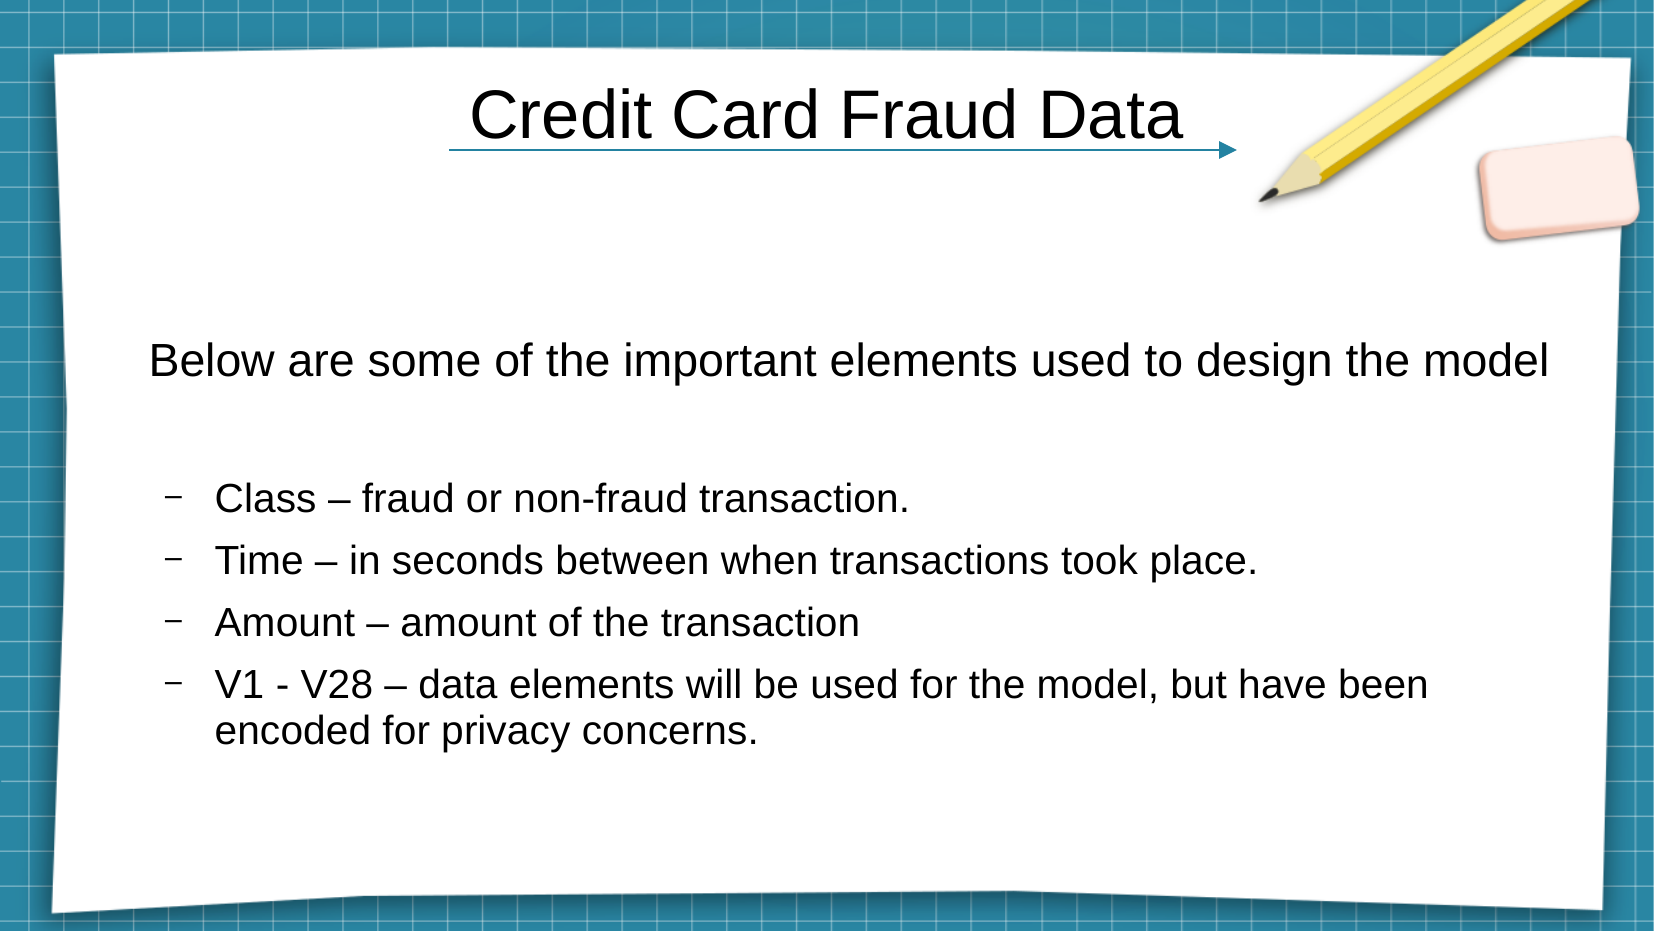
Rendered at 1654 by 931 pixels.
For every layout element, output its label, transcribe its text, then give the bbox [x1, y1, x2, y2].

title Credit Card Fraud Data [82, 37, 1571, 193]
picture [0, 0, 1654, 931]
list Below are some of the important elements used to design the model Class – fraud or non-fraud transaction. Time – in seconds between when transactions took place. Amount – amount of the transaction V1 - V28 – data elements will be used for the model, but have been encoded for privacy concerns. [82, 262, 1571, 802]
